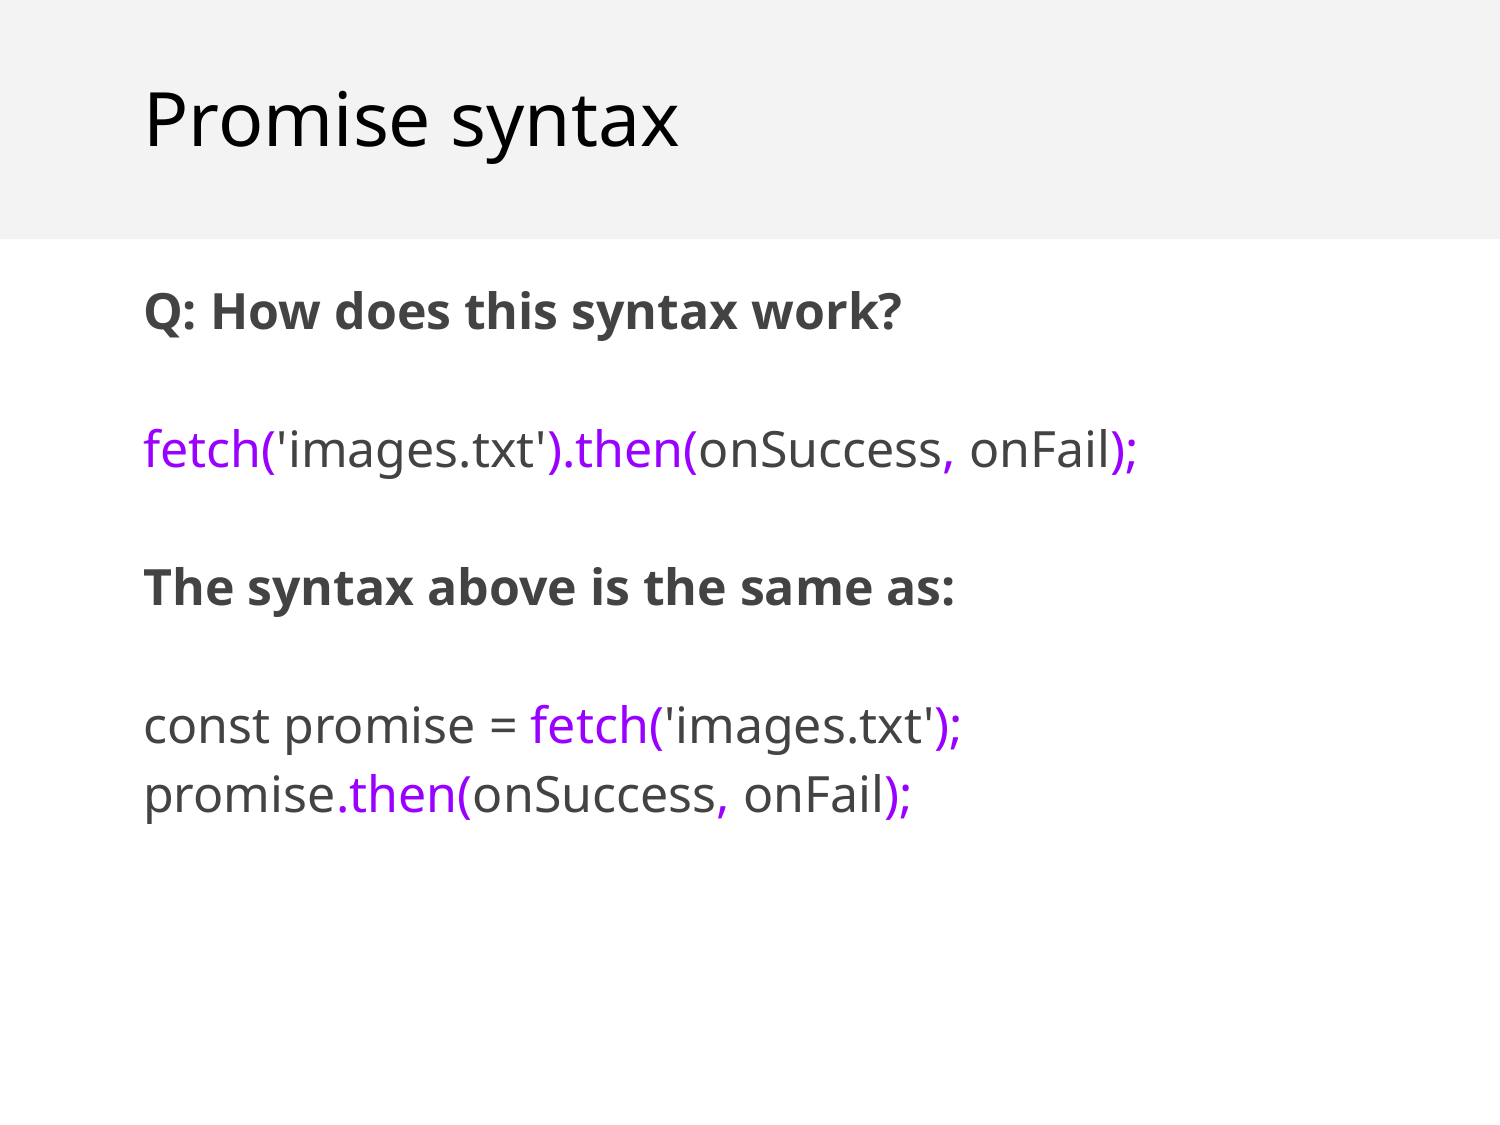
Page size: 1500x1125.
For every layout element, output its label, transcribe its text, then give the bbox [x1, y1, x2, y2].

list Q: How does this syntax work? fetch('images.txt').then(onSuccess, onFail); The syntax above is the same as: const promise = fetch('images.txt'); promise.then(onSuccess, onFail); [128, 255, 1372, 1004]
title Promise syntax [128, 56, 1372, 183]
